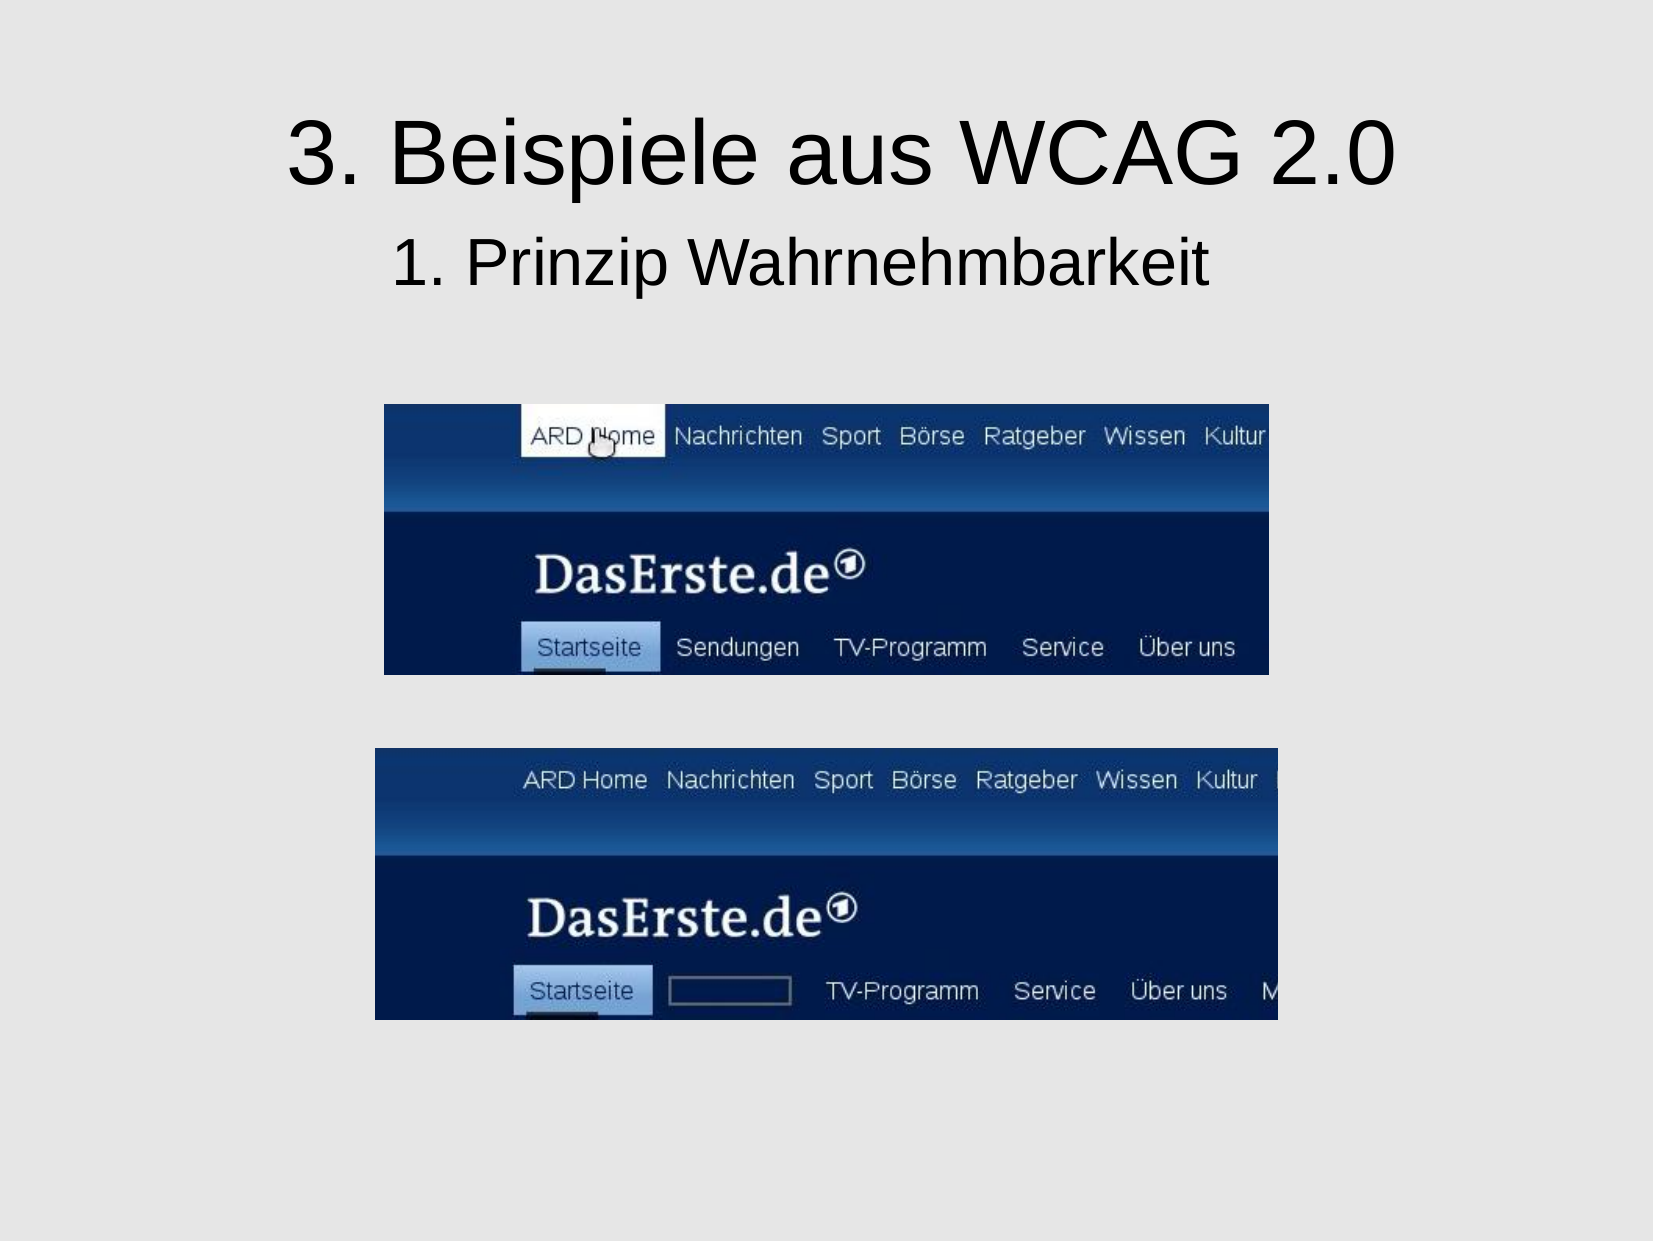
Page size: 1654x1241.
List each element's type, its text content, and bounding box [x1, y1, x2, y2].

picture [375, 748, 1278, 1021]
title 3. Beispiele aus WCAG 2.0 [82, 49, 1571, 257]
list 1. Prinzip Wahrnehmbarkeit [391, 257, 1262, 361]
picture [384, 404, 1269, 676]
